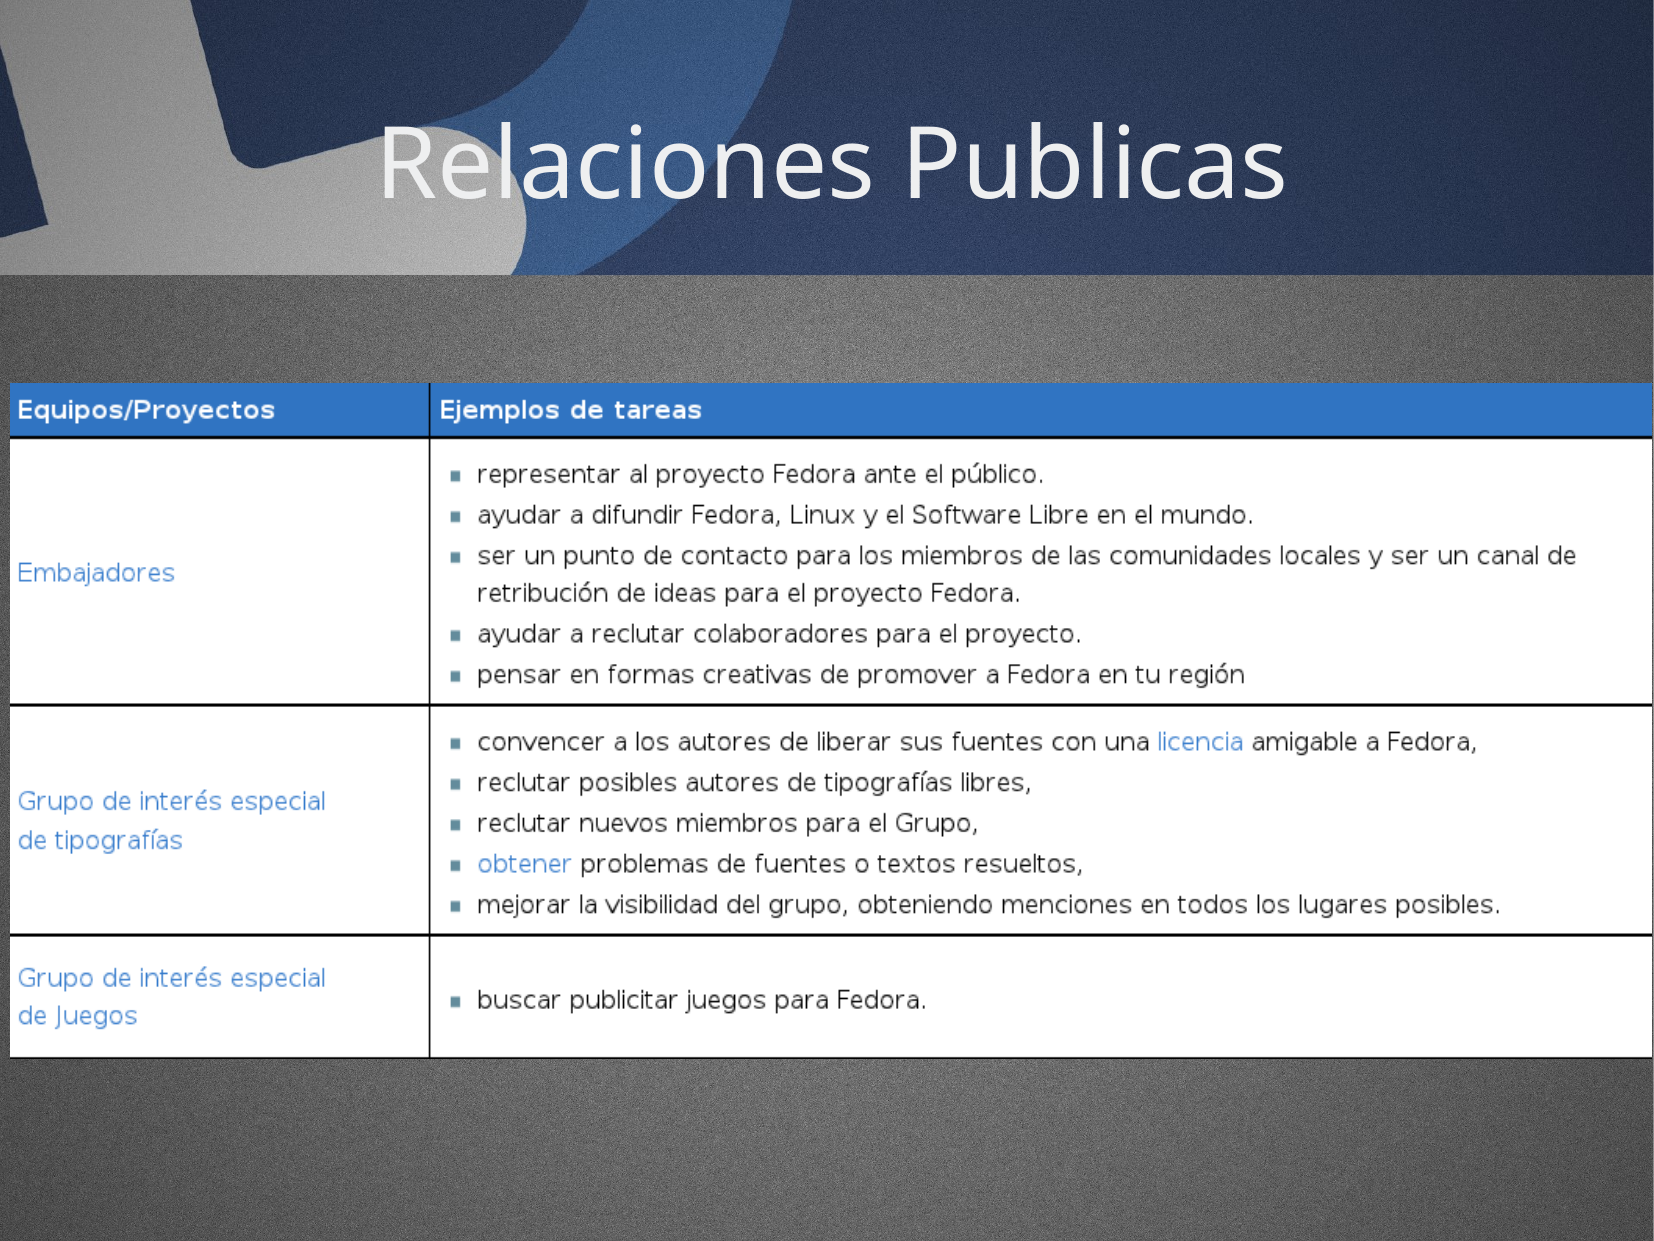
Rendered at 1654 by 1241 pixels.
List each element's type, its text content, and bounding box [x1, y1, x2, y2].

text_box Relaciones Publicas [88, 58, 1577, 266]
picture [0, 0, 1654, 1241]
